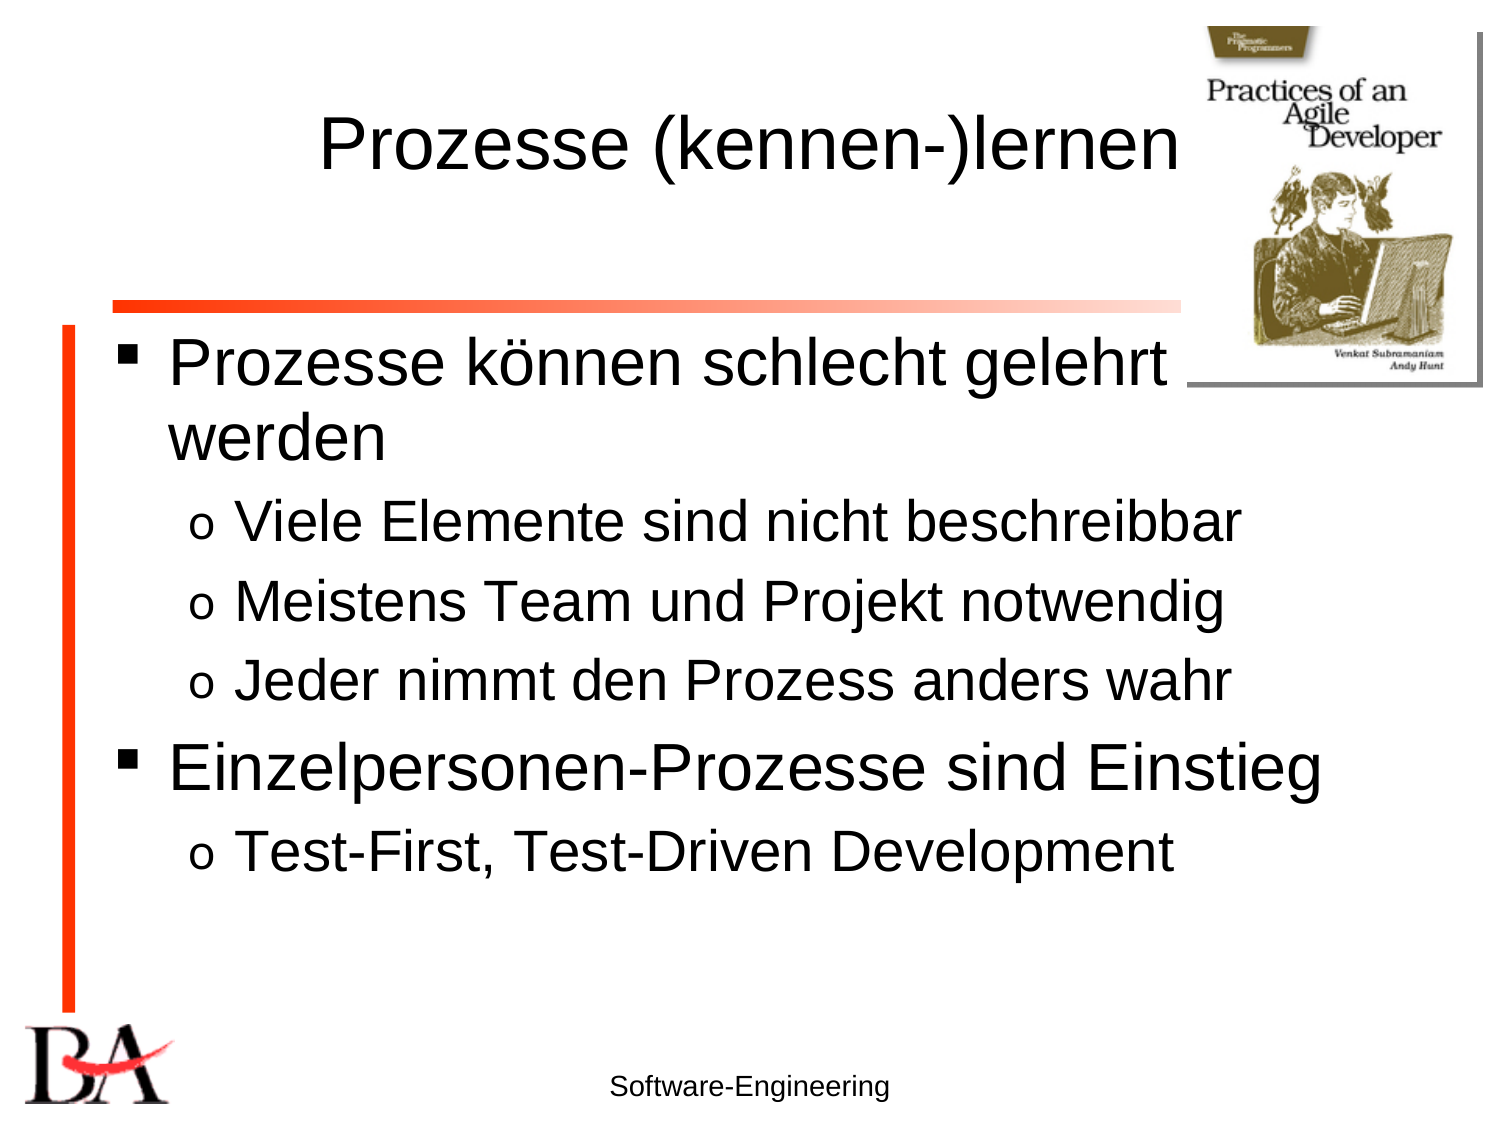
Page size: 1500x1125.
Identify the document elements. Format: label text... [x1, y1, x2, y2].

picture [1181, 26, 1477, 382]
title Prozesse (kennen-)lernen [112, 28, 1181, 259]
picture [24, 1024, 175, 1104]
list Prozesse können schlecht gelehrt werden Viele Elemente sind nicht beschreibbar Meistens Team und Projekt notwendig Jeder nimmt den Prozess anders wahr Einzelpersonen-Prozesse sind Einstieg Test-First, Test-Driven Development [112, 324, 1388, 1036]
